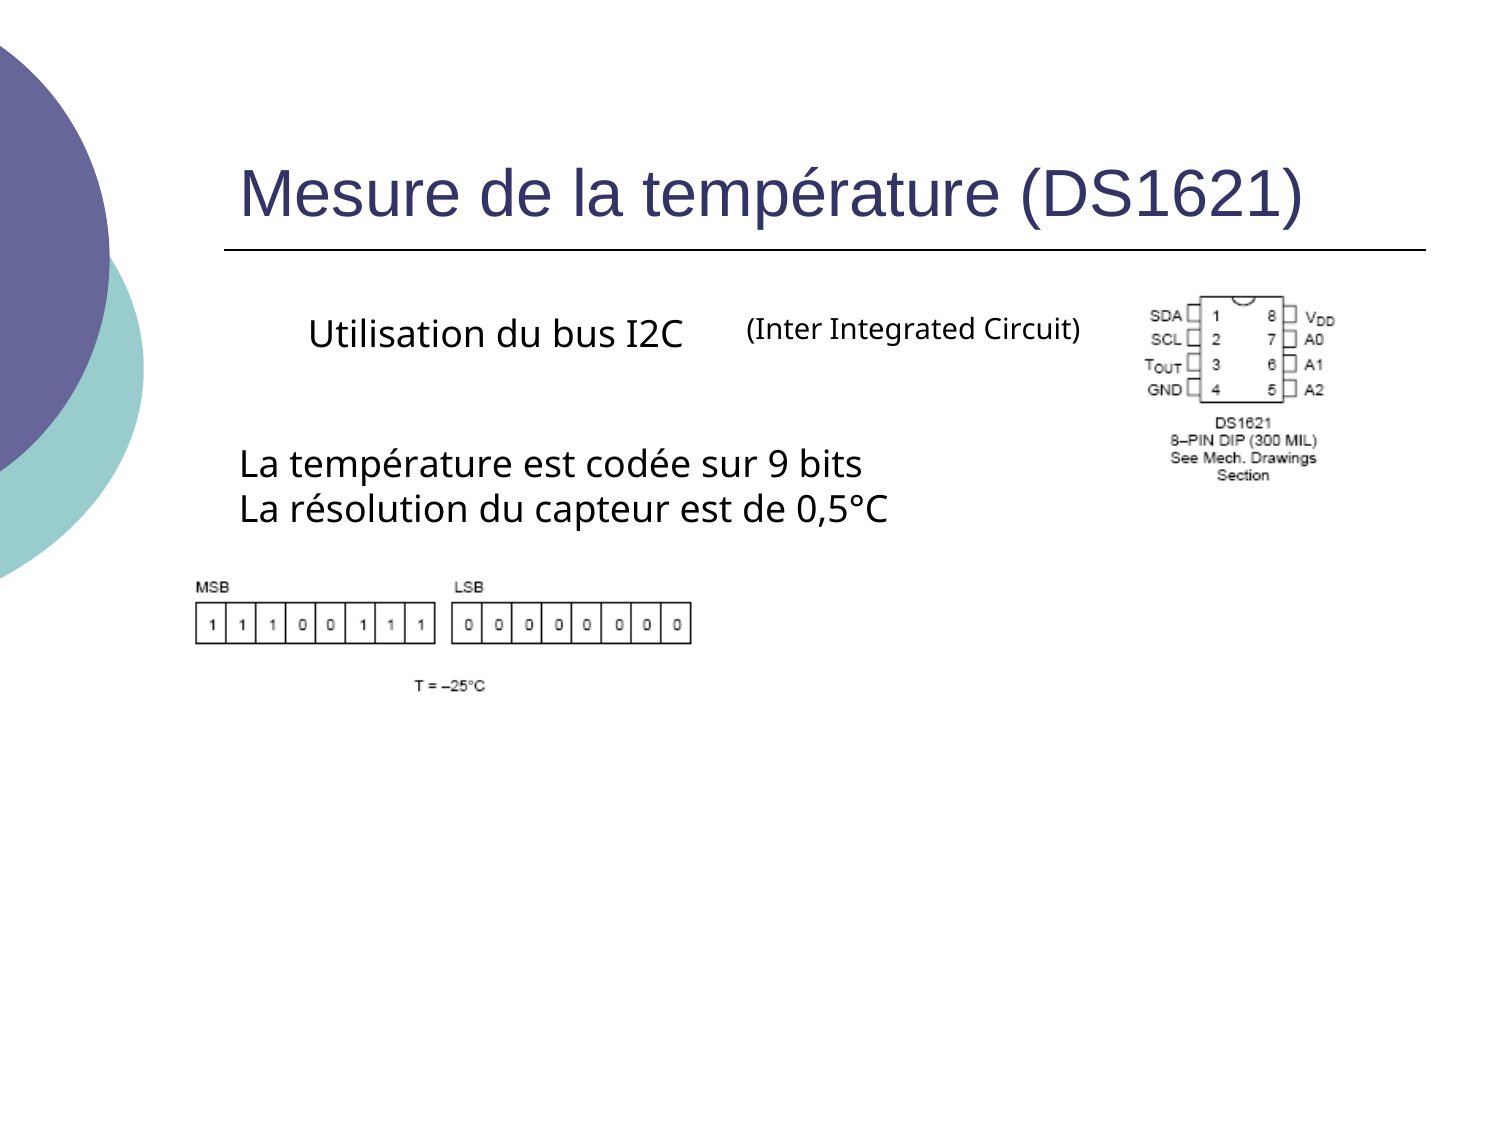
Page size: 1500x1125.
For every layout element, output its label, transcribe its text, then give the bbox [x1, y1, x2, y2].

picture [1139, 290, 1339, 485]
picture [183, 574, 707, 703]
title Mesure de la température (DS1621) [224, 49, 1425, 237]
text_box (Inter Integrated Circuit) [731, 302, 1096, 353]
text_box La température est codée sur 9 bits La résolution du capteur est de 0,5°C [224, 432, 905, 538]
text_box Utilisation du bus I2C [293, 302, 700, 364]
